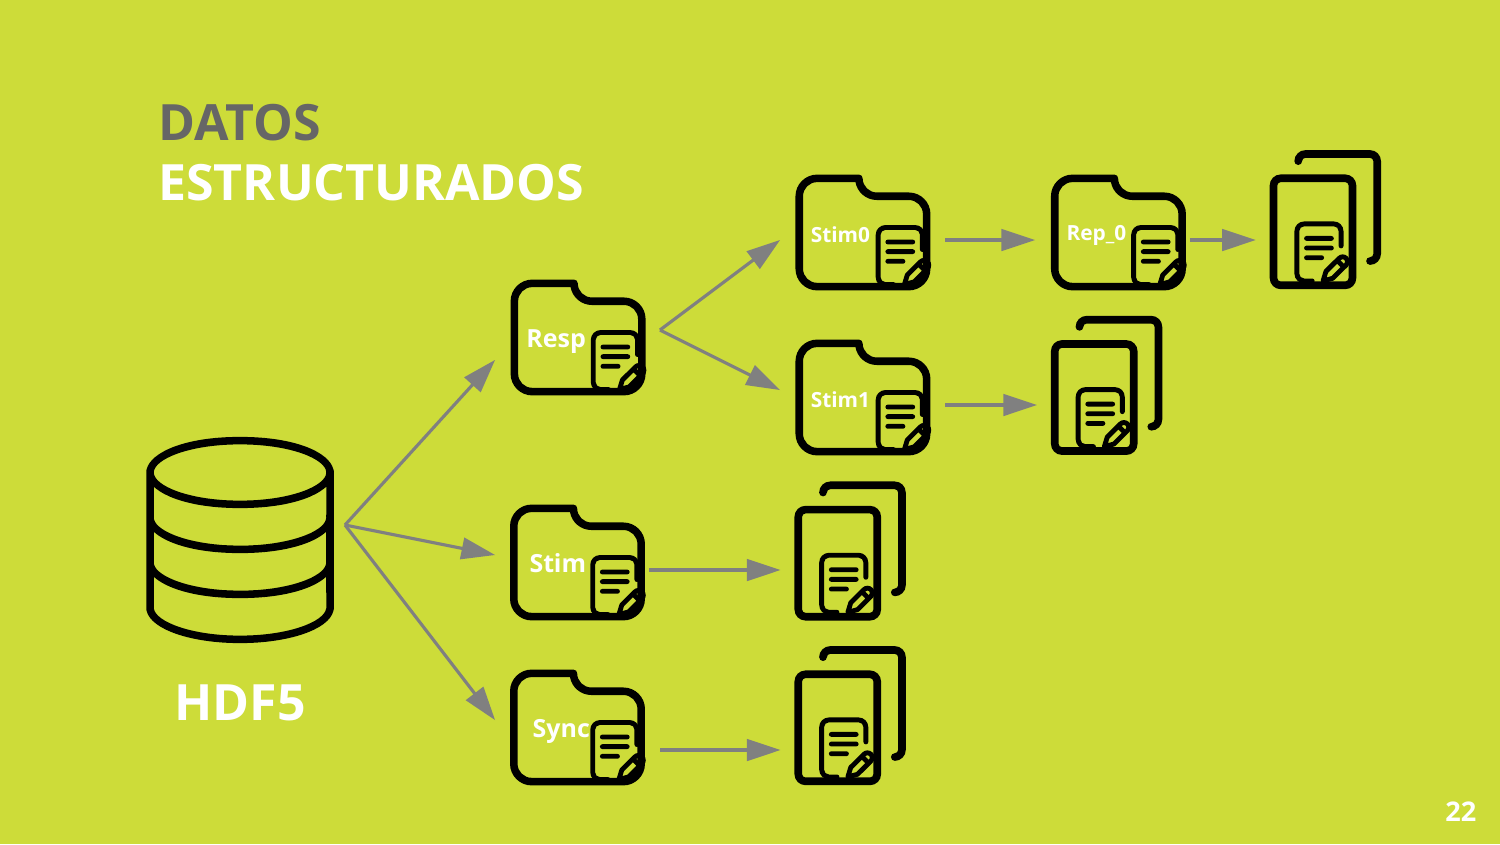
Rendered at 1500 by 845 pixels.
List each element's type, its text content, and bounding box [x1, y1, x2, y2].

picture [780, 646, 920, 786]
picture [1255, 150, 1396, 290]
picture [795, 330, 935, 466]
slide_number <number> [1401, 779, 1492, 845]
picture [510, 660, 650, 796]
picture [1036, 315, 1177, 456]
picture [780, 481, 920, 621]
picture [510, 270, 650, 406]
picture [510, 495, 650, 631]
picture [795, 165, 935, 301]
title DATOS ESTRUCTURADOS [143, 145, 871, 226]
picture [135, 435, 346, 646]
picture [1050, 165, 1190, 301]
text_box HDF5 [159, 660, 316, 734]
